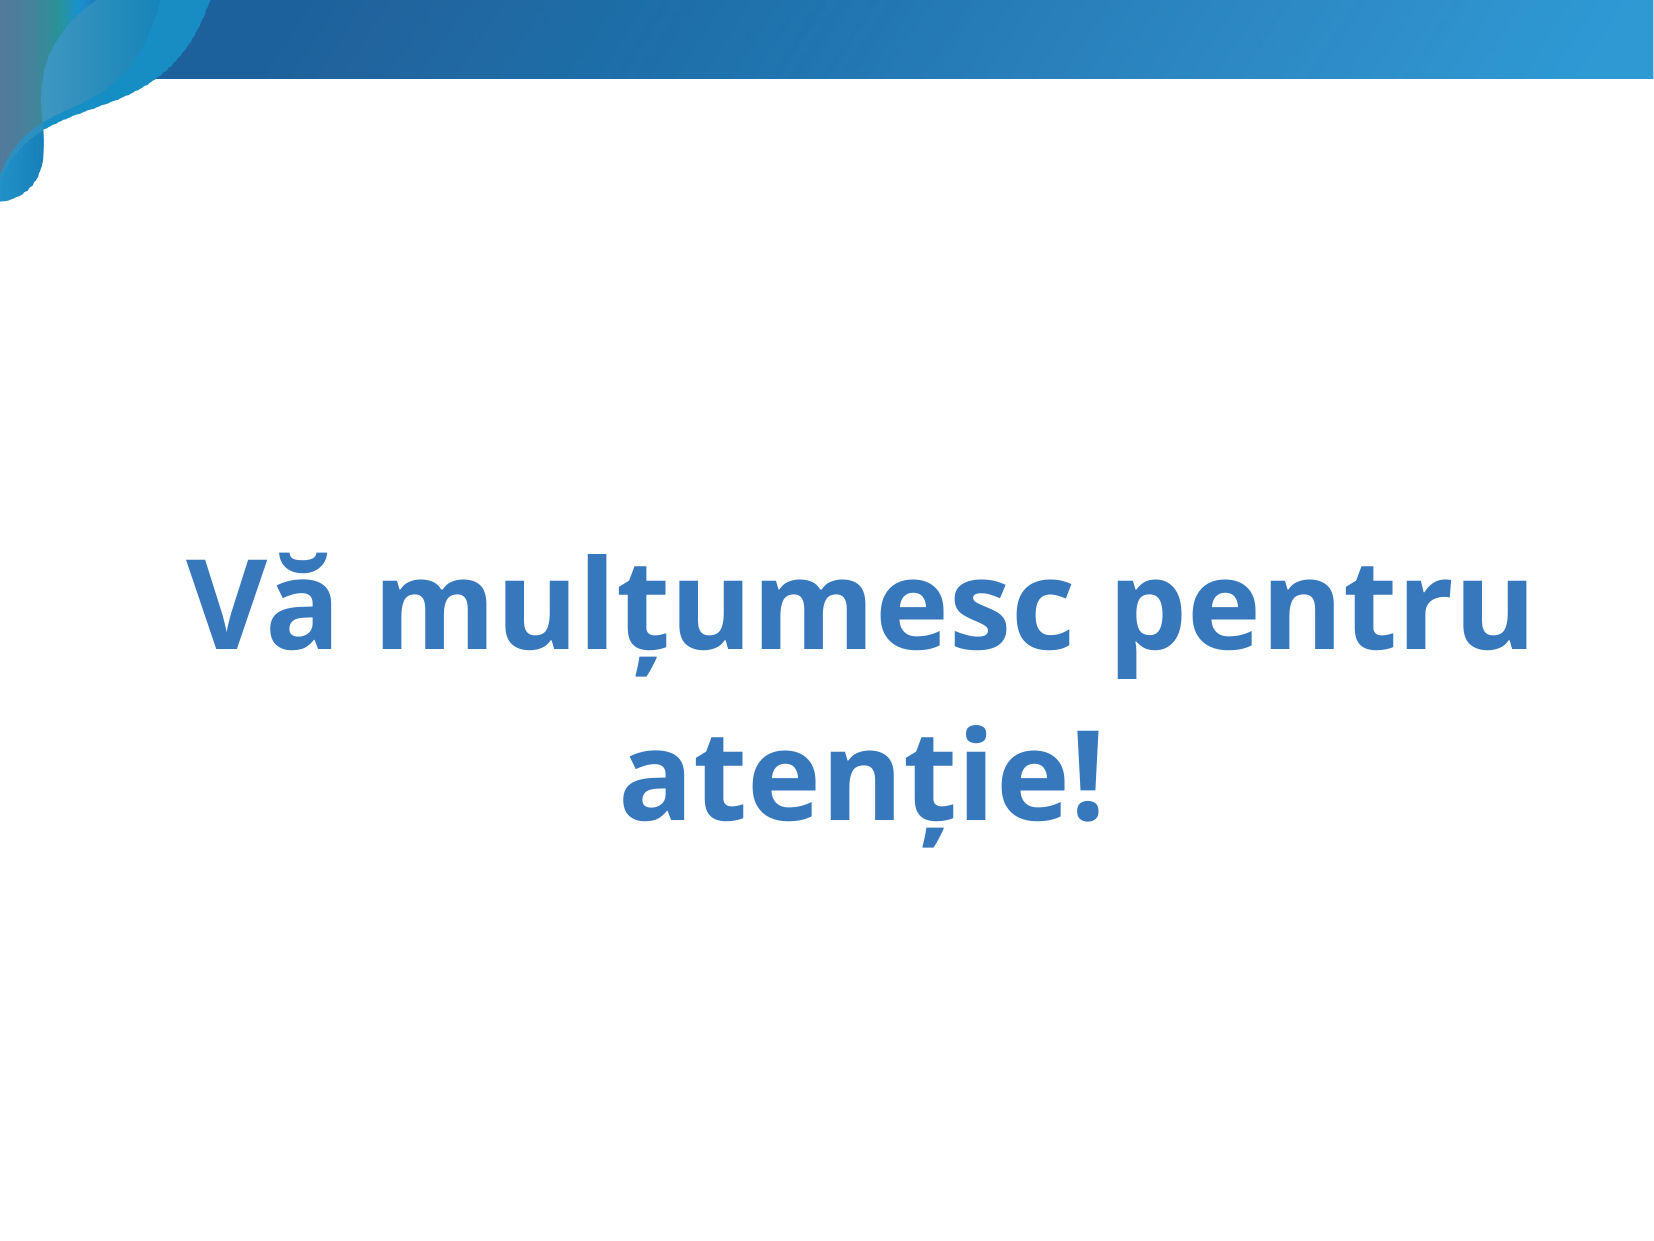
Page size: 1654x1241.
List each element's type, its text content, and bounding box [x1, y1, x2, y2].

list Vă mulțumesc pentru atenție! [82, 372, 1571, 1093]
picture [0, 0, 1654, 1241]
